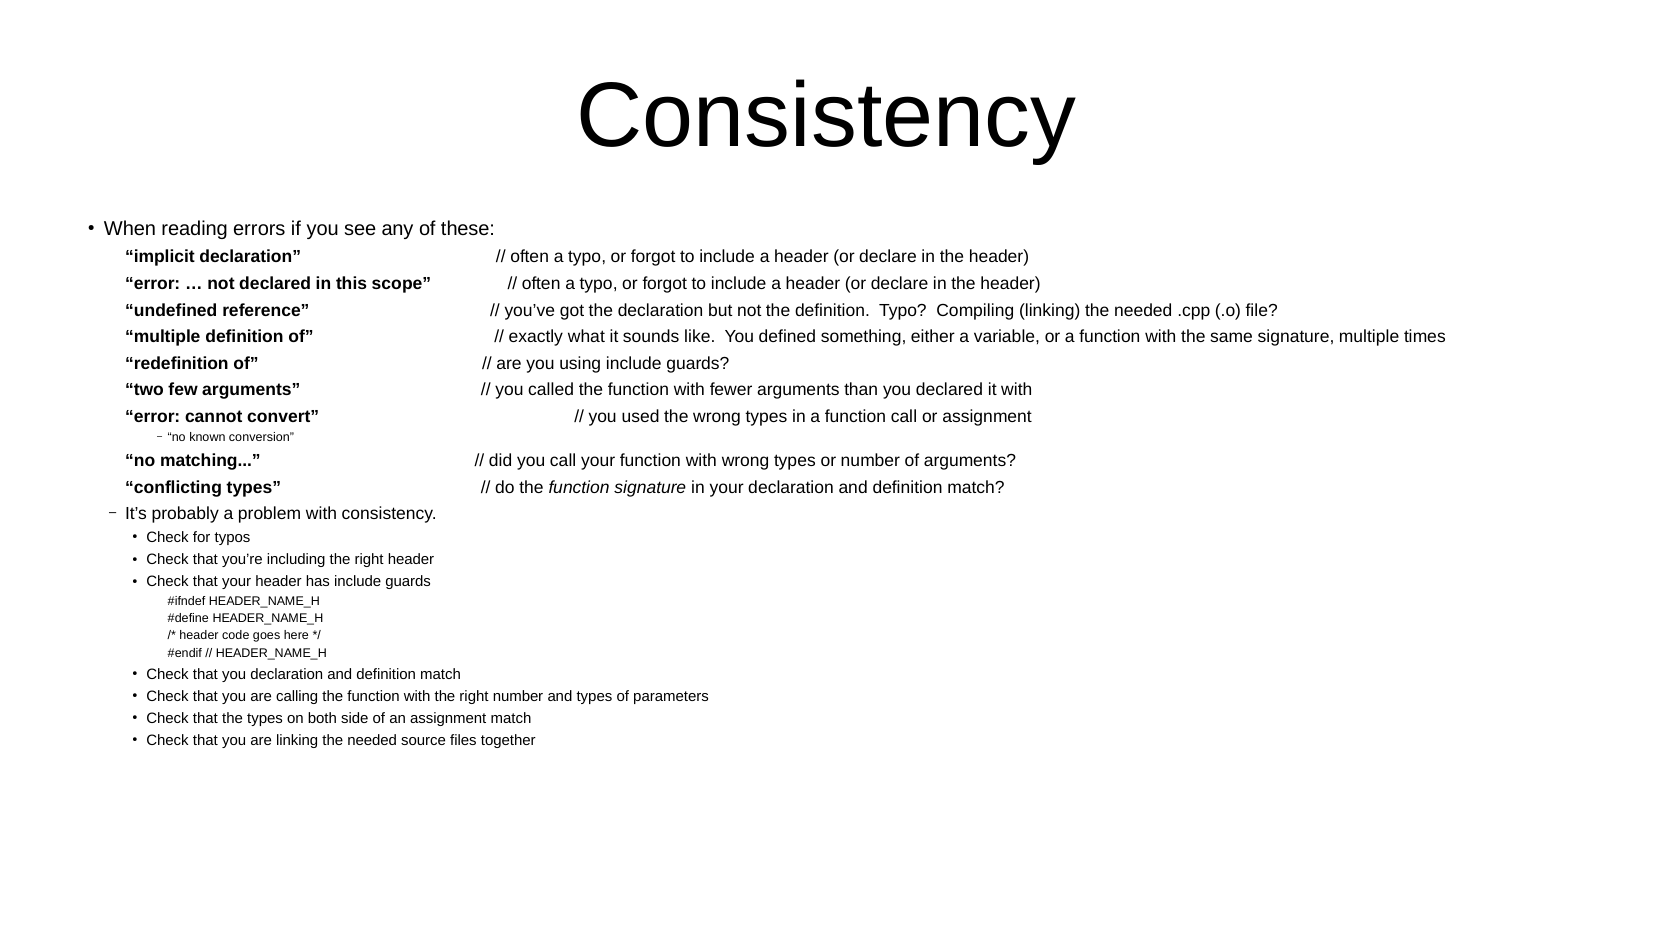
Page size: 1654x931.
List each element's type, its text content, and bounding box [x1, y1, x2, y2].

title Consistency [82, 37, 1571, 193]
list When reading errors if you see any of these: “implicit declaration” // often a typo, or forgot to include a header (or declare in the header) “error: … not declared in this scope” // often a typo, or forgot to include a header (or declare in the header) “undefined reference” // you’ve got the declaration but not the definition. Typo? Compiling (linking) the needed .cpp (.o) file? “multiple definition of” // exactly what it sounds like. You defined something, either a variable, or a function with the same signature, multiple times “redefinition of” // are you using include guards? “two few arguments” // you called the function with fewer arguments than you declared it with “error: cannot convert” // you used the wrong types in a function call or assignment “no known conversion” “no matching...” // did you call your function with wrong types or number of arguments? “conflicting types” // do the function signature in your declaration and definition match? It’s probably a problem with consistency. Check for typos Check that you’re including the right header Check that your header has include guards #ifndef HEADER_NAME_H #define HEADER_NAME_H /* header code goes here */ #endif // HEADER_NAME_H Check that you declaration and definition match Check that you are calling the function with the right number and types of parameters Check that the types on both side of an assignment match Check that you are linking the needed source files together [82, 217, 1571, 758]
